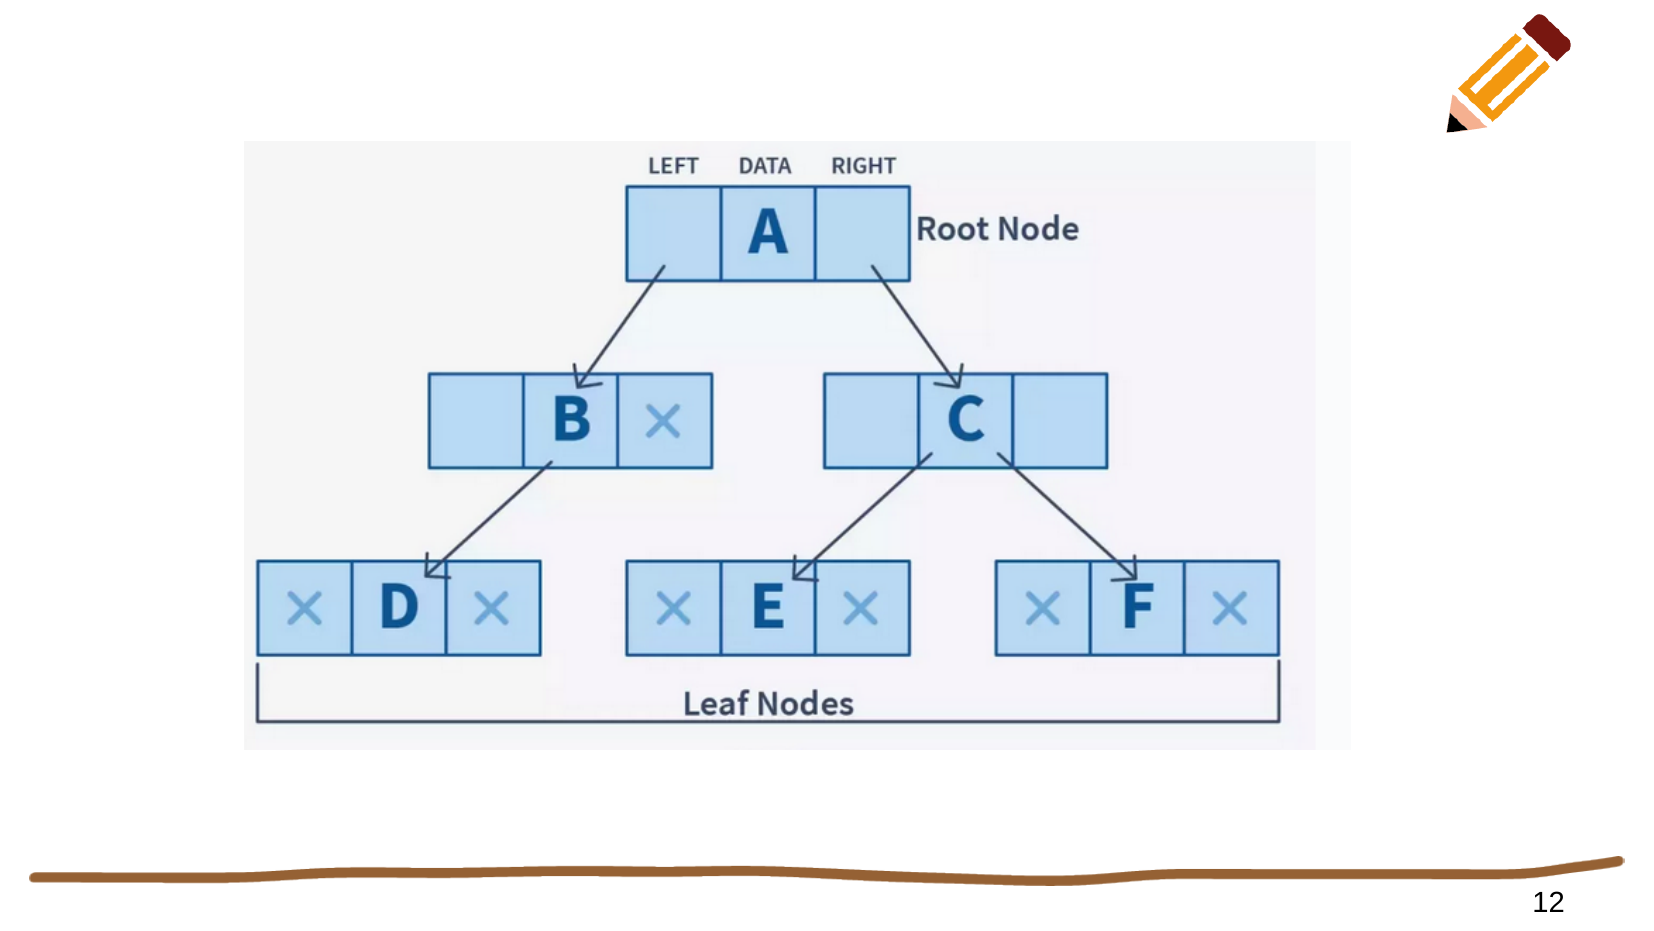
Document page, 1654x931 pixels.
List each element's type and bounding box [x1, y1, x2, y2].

picture [244, 141, 1351, 751]
picture [29, 856, 1625, 886]
picture [1446, 14, 1571, 133]
